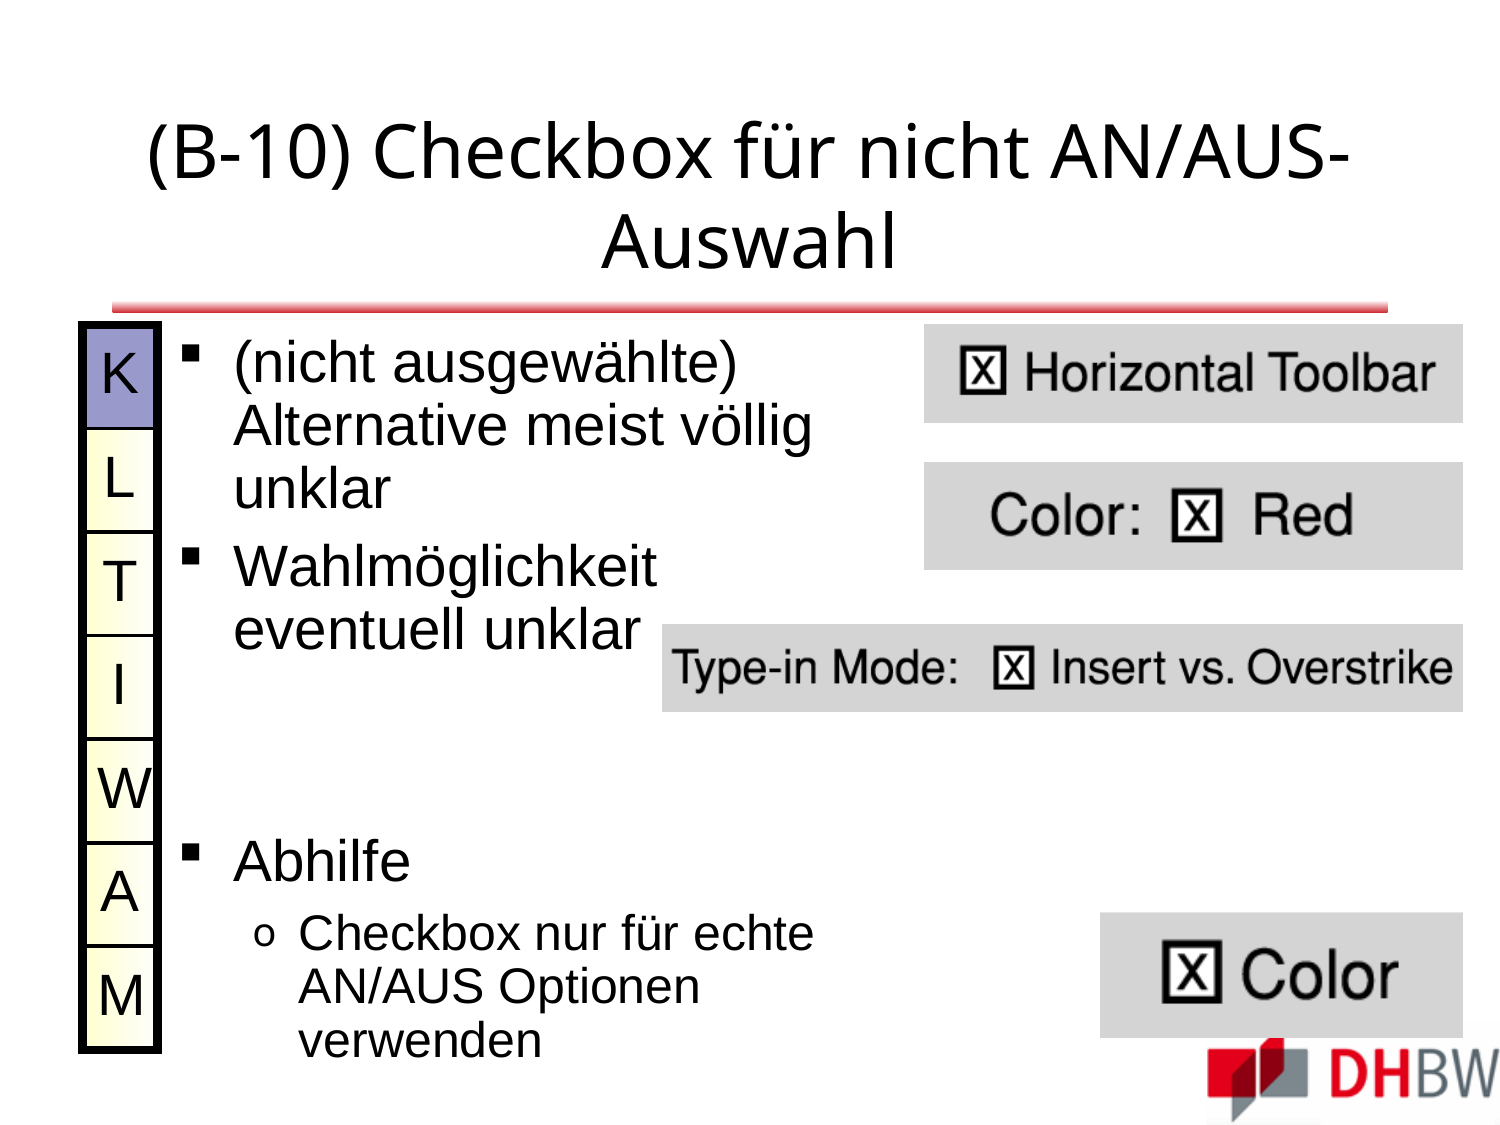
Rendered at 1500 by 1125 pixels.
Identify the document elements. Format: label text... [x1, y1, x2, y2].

table_header K [87, 329, 153, 427]
table_cell I [87, 637, 153, 737]
table_cell T [87, 534, 153, 634]
table_cell L [87, 430, 153, 530]
chart [1100, 911, 1463, 1038]
table_cell W [87, 741, 153, 841]
picture [924, 324, 1463, 423]
title (B-10) Checkbox für nicht AN/AUS-Auswahl [112, 96, 1388, 292]
table_cell M [87, 948, 153, 1046]
picture [924, 462, 1463, 570]
picture [662, 624, 1463, 712]
picture [1206, 1021, 1500, 1125]
table_cell A [87, 845, 153, 944]
list (nicht ausgewählte) Alternative meist völlig unklar Wahlmöglichkeit eventuell unklar Abhilfe Checkbox nur für echte AN/AUS Optionen verwenden [162, 324, 888, 1077]
